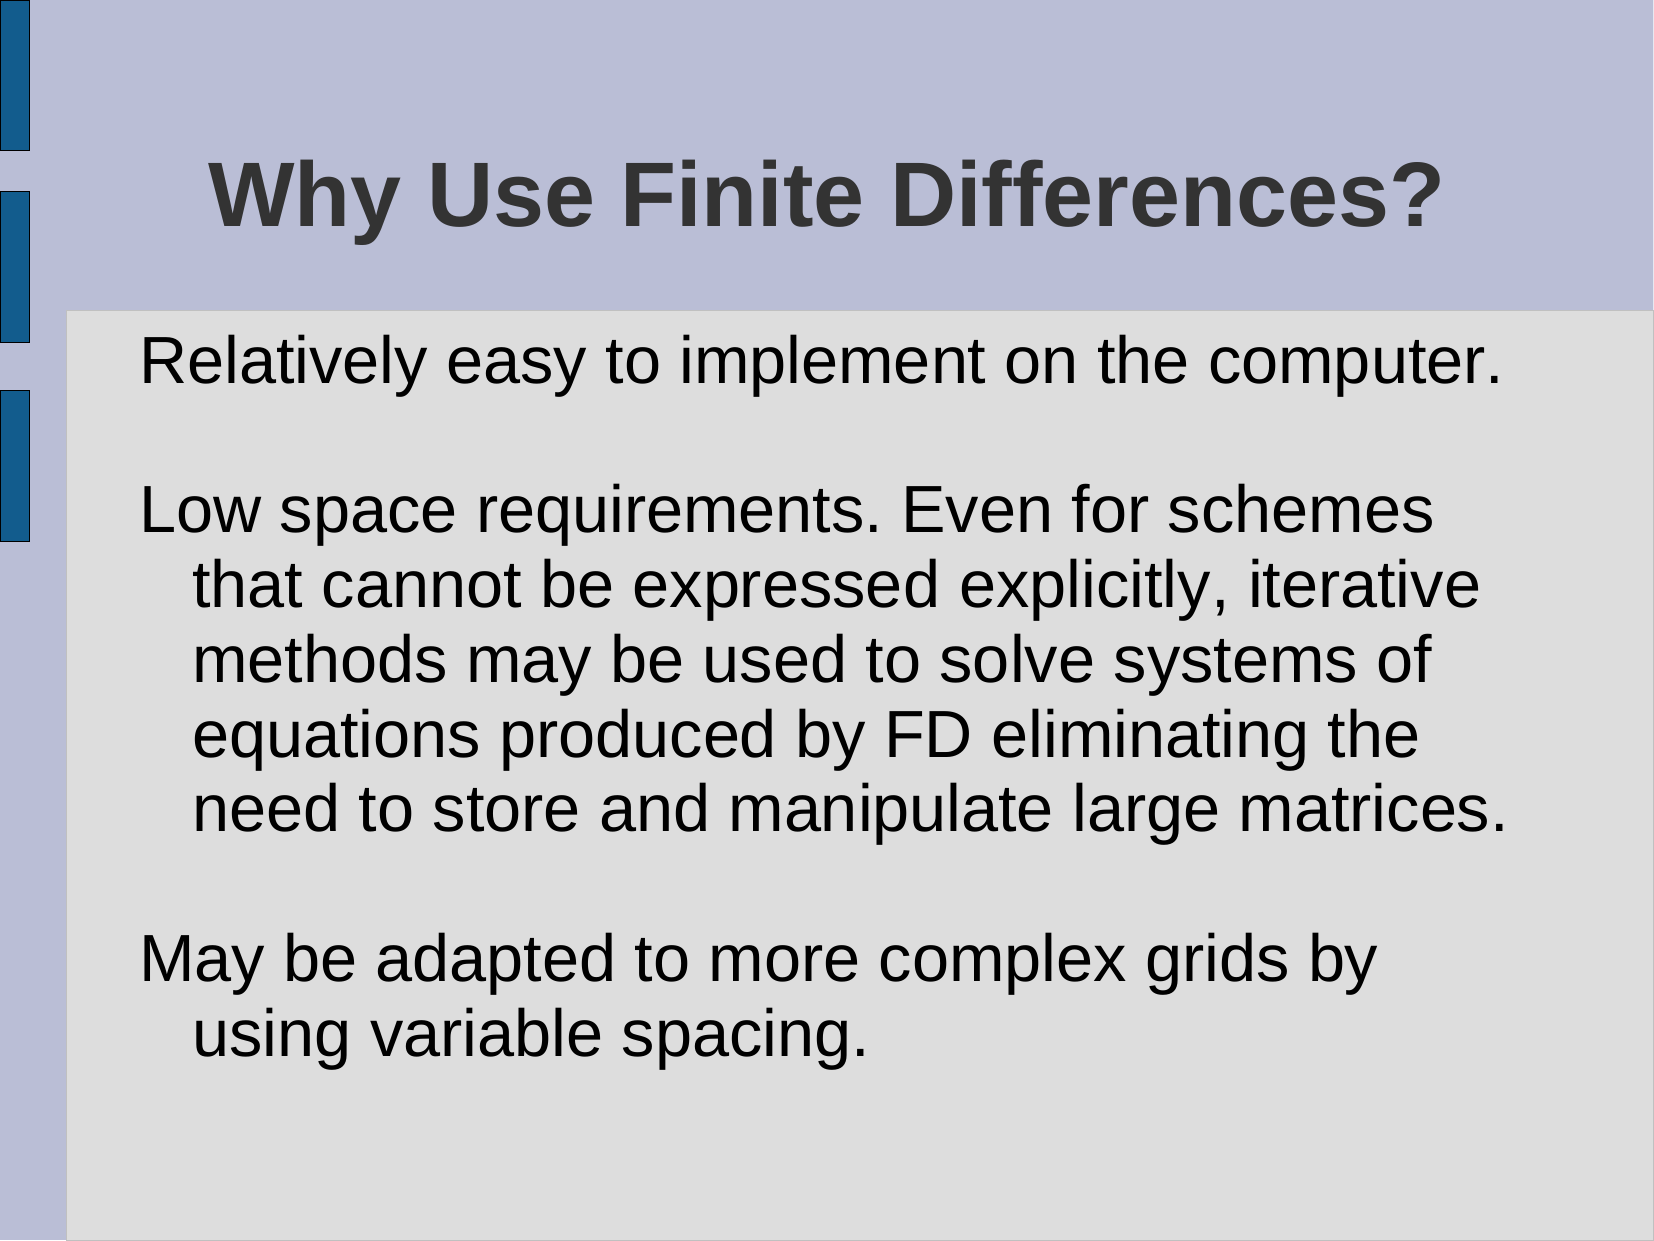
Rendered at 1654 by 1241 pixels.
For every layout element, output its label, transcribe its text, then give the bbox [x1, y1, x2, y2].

title Why Use Finite Differences? [121, 91, 1534, 299]
list Relatively easy to implement on the computer. Low space requirements. Even for schemes that cannot be expressed explicitly, iterative methods may be used to solve systems of equations produced by FD eliminating the need to store and manipulate large matrices. May be adapted to more complex grids by using variable spacing. [121, 322, 1534, 1220]
